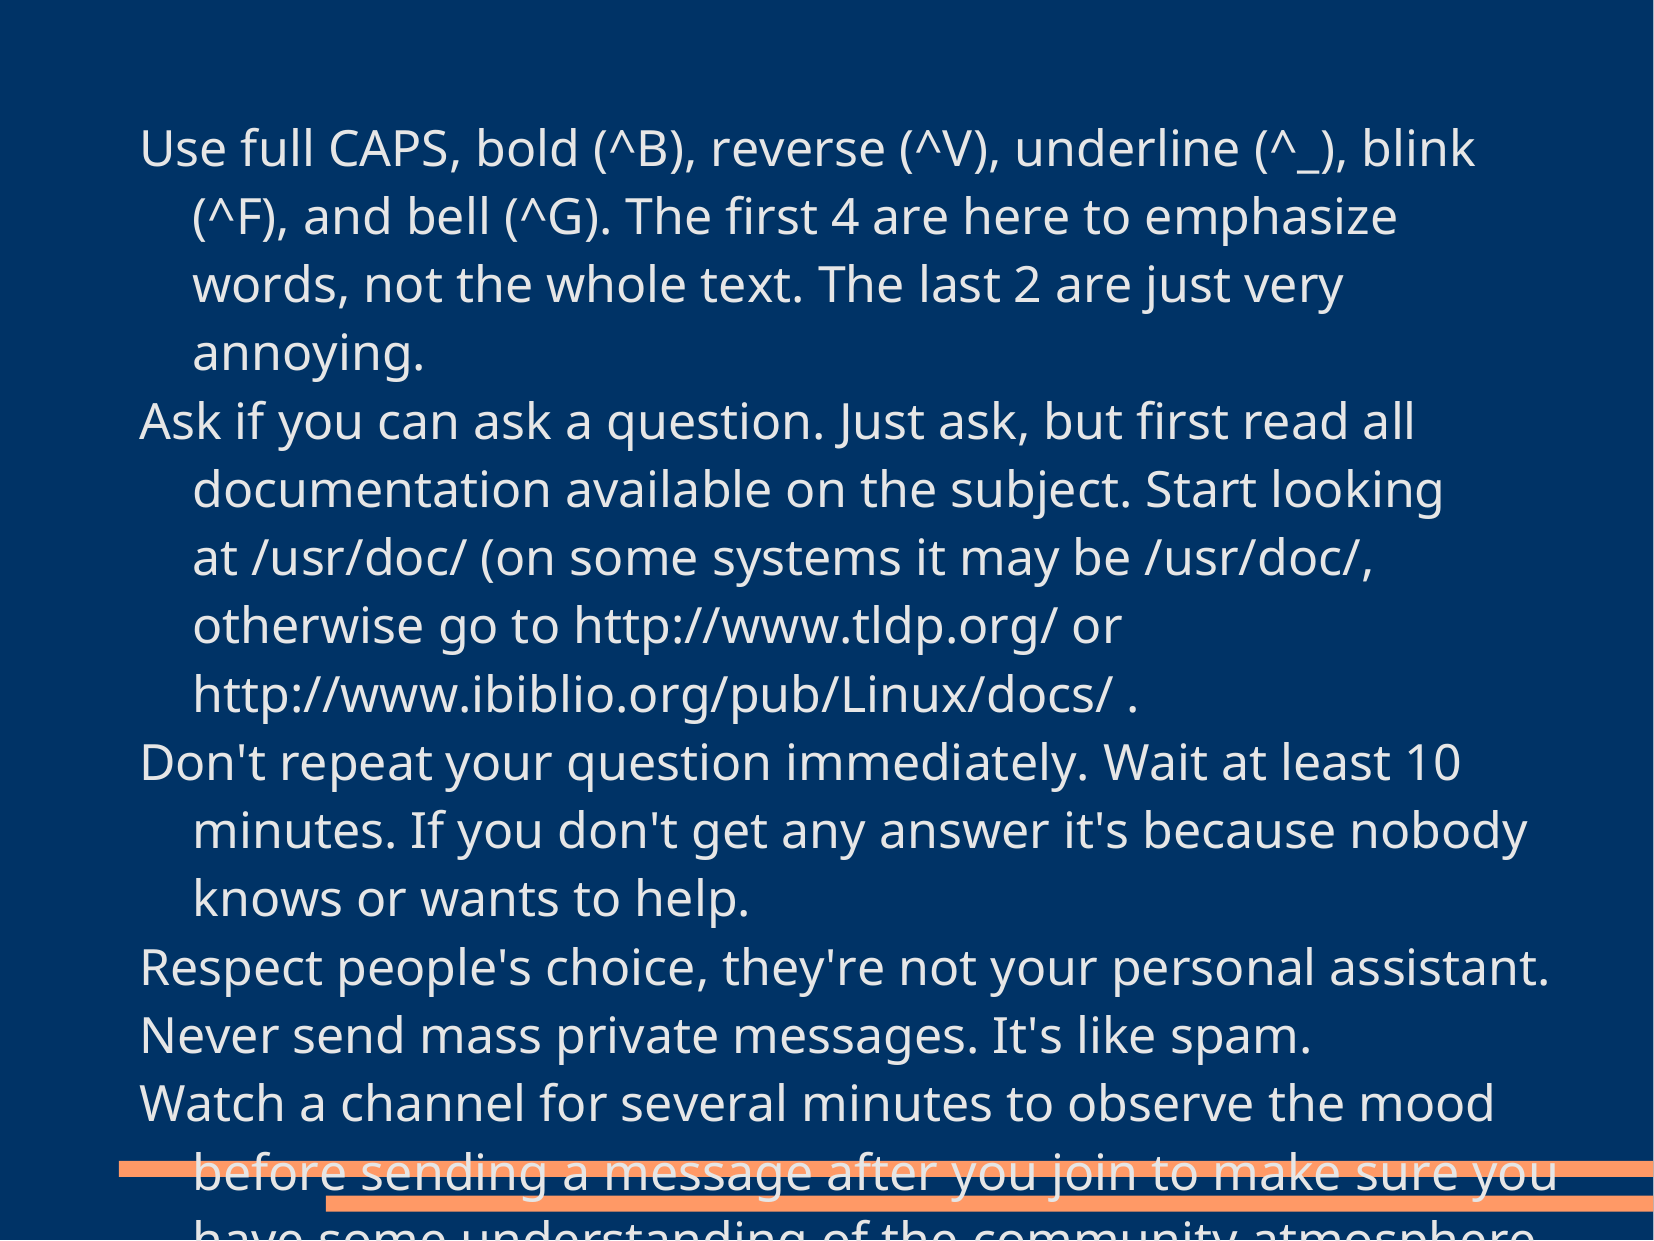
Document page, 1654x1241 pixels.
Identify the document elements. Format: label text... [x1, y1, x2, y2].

list Use full CAPS, bold (^B), reverse (^V), underline (^_), blink (^F), and bell (^G). The first 4 are here to emphasize words, not the whole text. The last 2 are just very annoying. Ask if you can ask a question. Just ask, but first read all documentation available on the subject. Start looking at /usr/doc/ (on some systems it may be /usr/doc/, otherwise go to http://www.tldp.org/ or http://www.ibiblio.org/pub/Linux/docs/ . Don't repeat your question immediately. Wait at least 10 minutes. If you don't get any answer it's because nobody knows or wants to help. Respect people's choice, they're not your personal assistant. Never send mass private messages. It's like spam. Watch a channel for several minutes to observe the mood before sending a message after you join to make sure you have some understanding of the community atmosphere that has built up in the room before you arrived. [121, 112, 1561, 1133]
